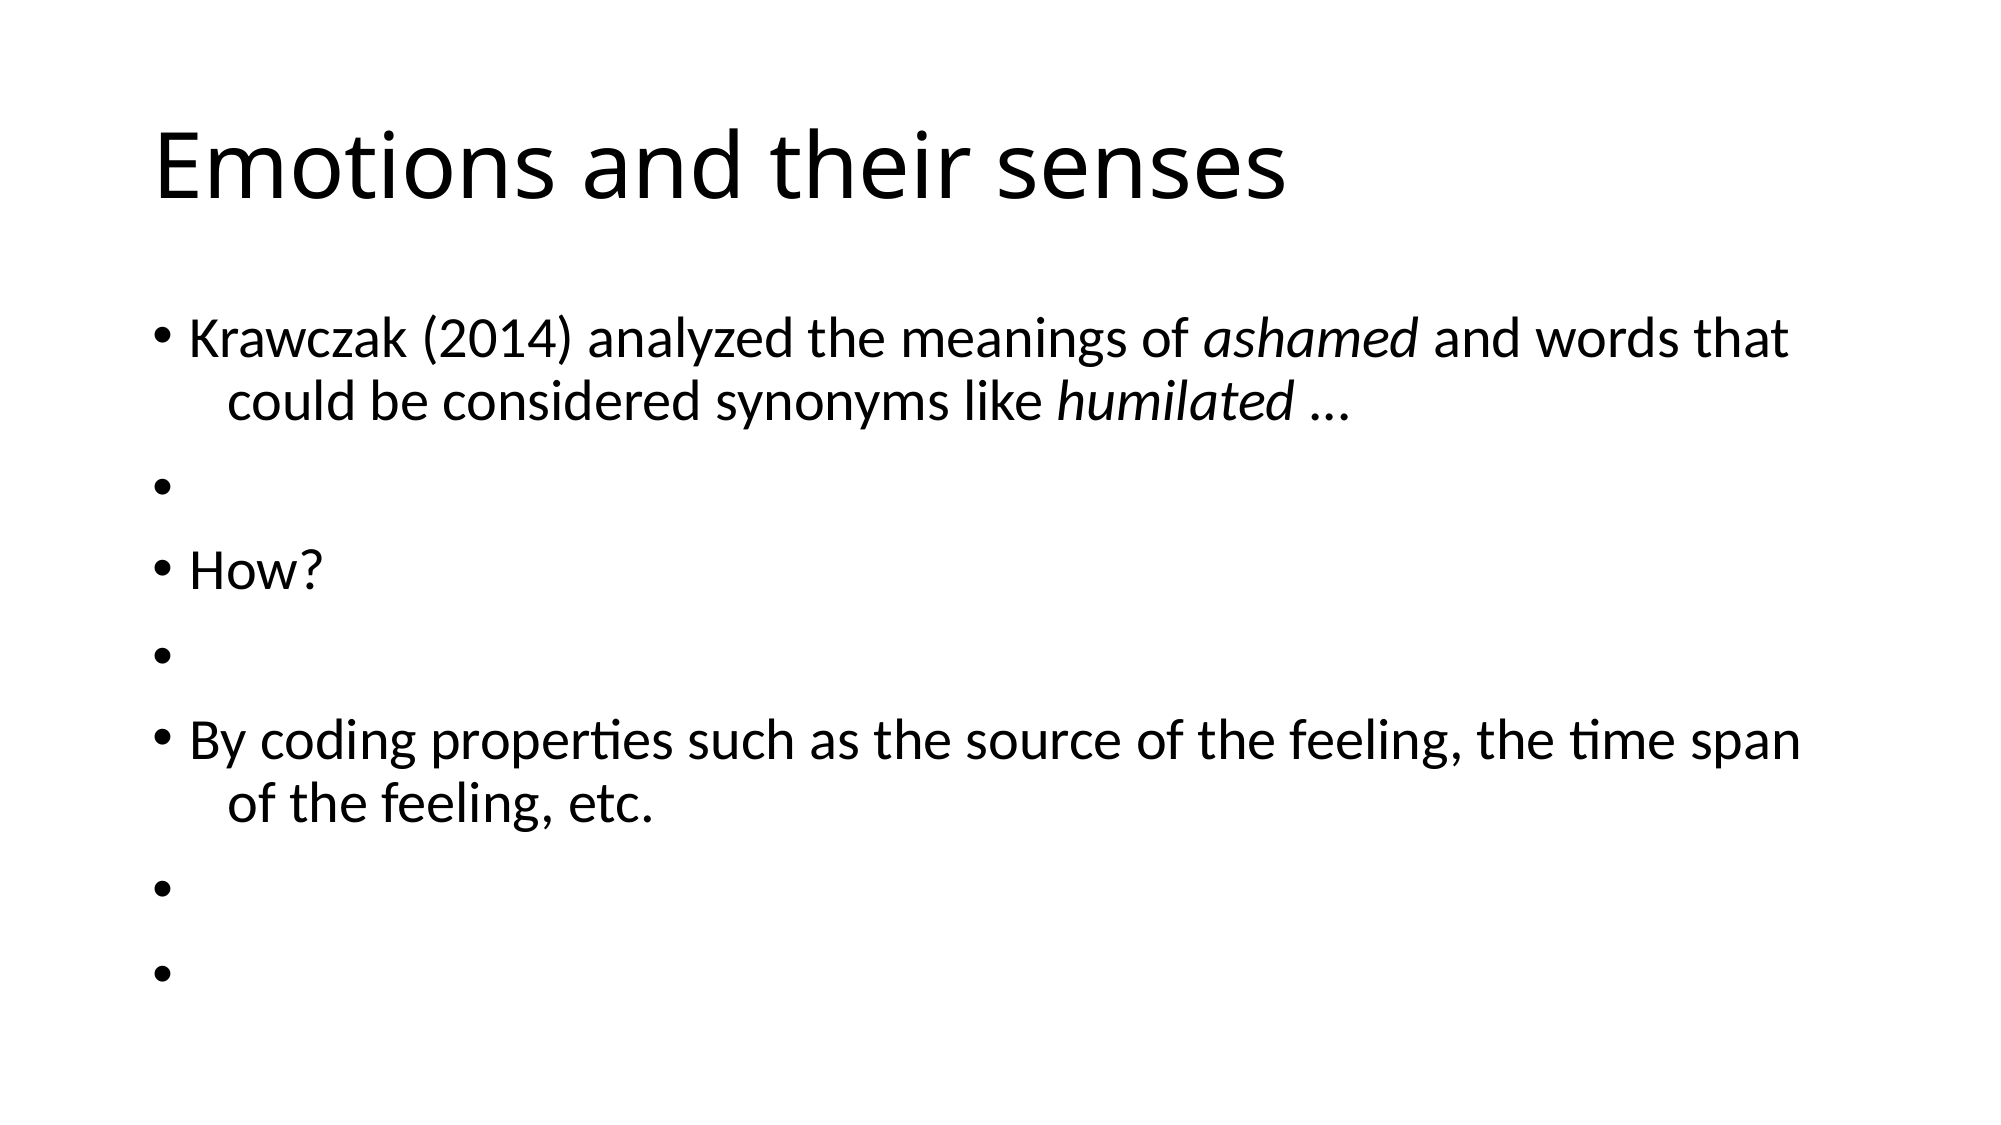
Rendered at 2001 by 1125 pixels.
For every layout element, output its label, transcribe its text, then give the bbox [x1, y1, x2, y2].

list Krawczak (2014) analyzed the meanings of ashamed and words that could be considered synonyms like humilated ... How? By coding properties such as the source of the feeling, the time span of the feeling, etc. [137, 299, 1863, 1014]
title Emotions and their senses [137, 59, 1863, 278]
